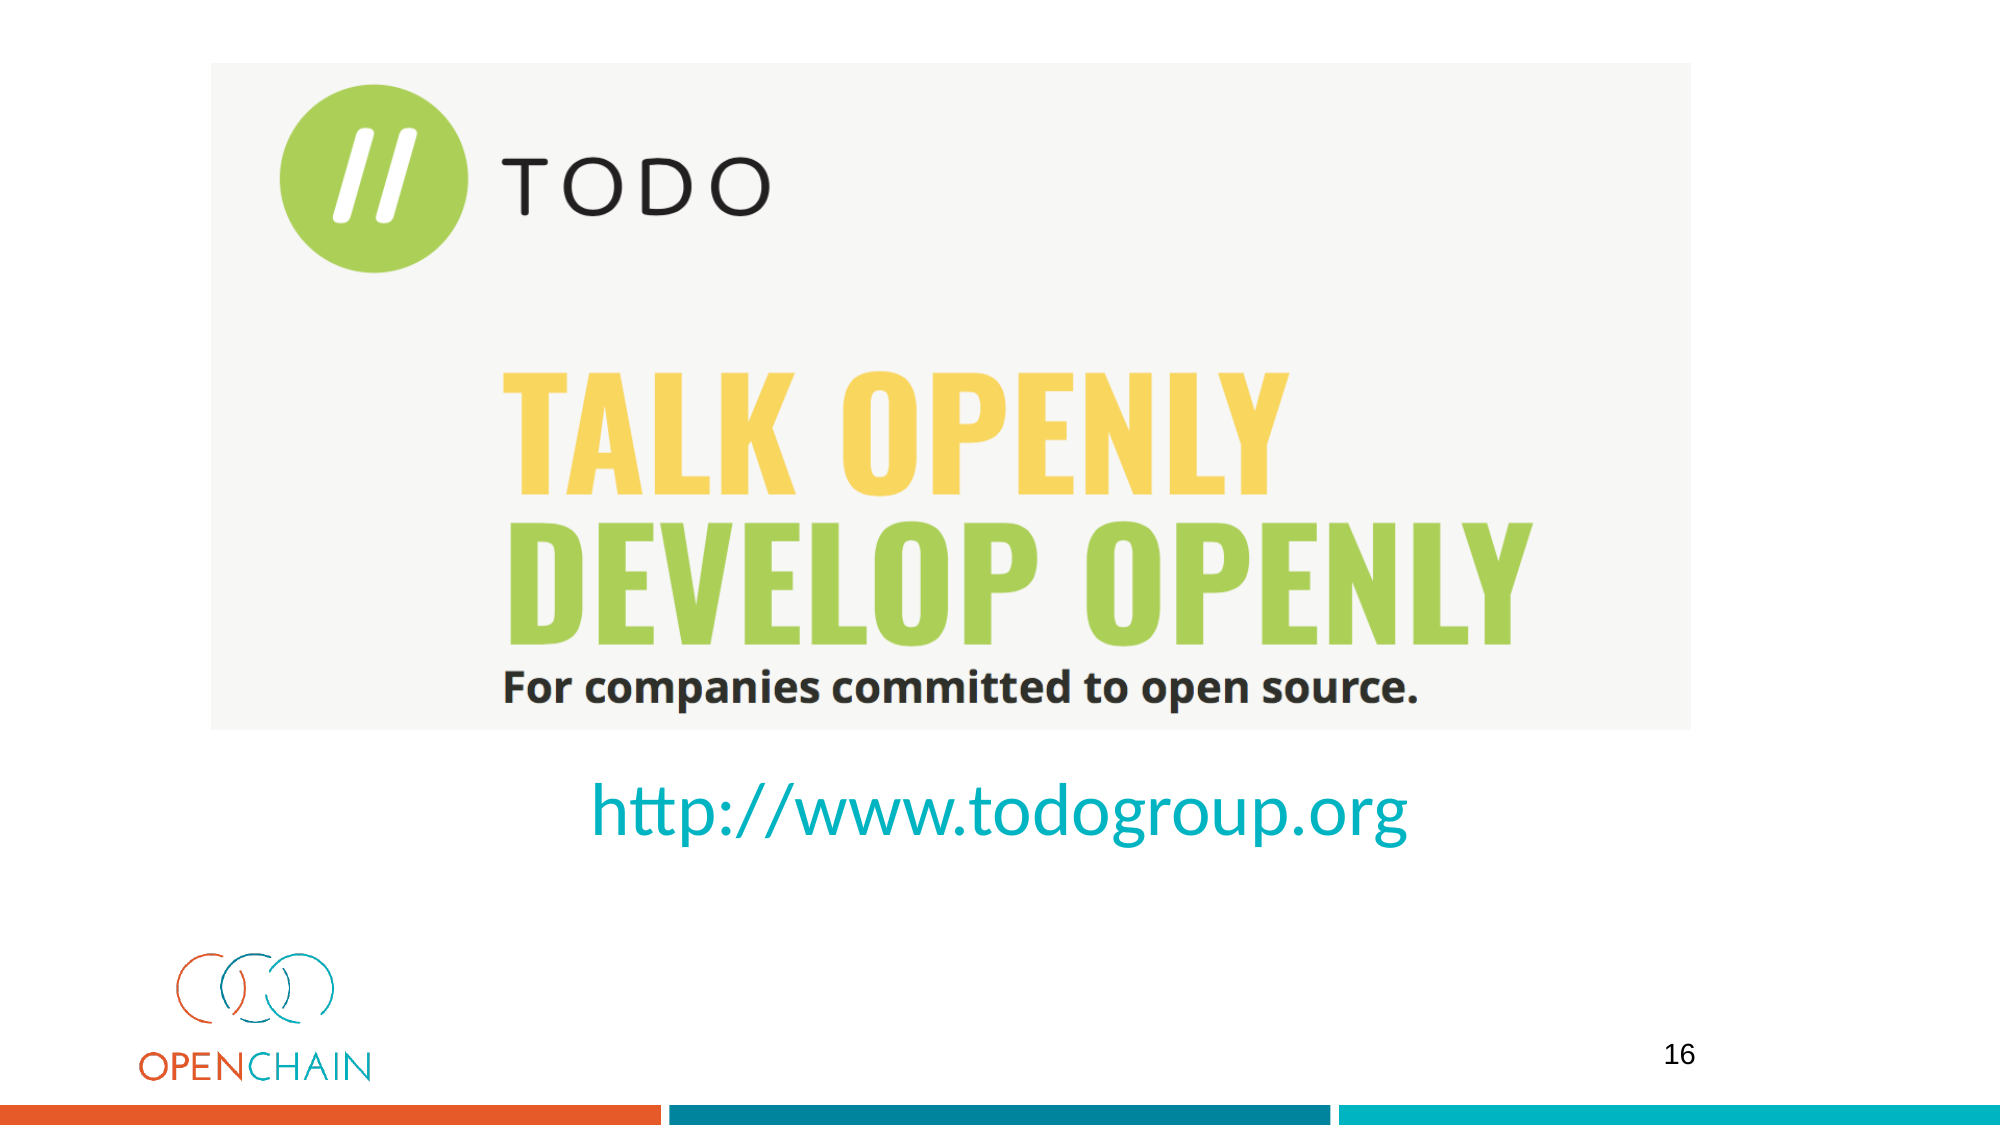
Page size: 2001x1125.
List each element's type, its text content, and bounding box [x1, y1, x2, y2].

slide_number <number> [1648, 1022, 1863, 1083]
picture [137, 951, 372, 1082]
title http://www.todogroup.org [137, 702, 1863, 921]
picture [211, 63, 1691, 730]
